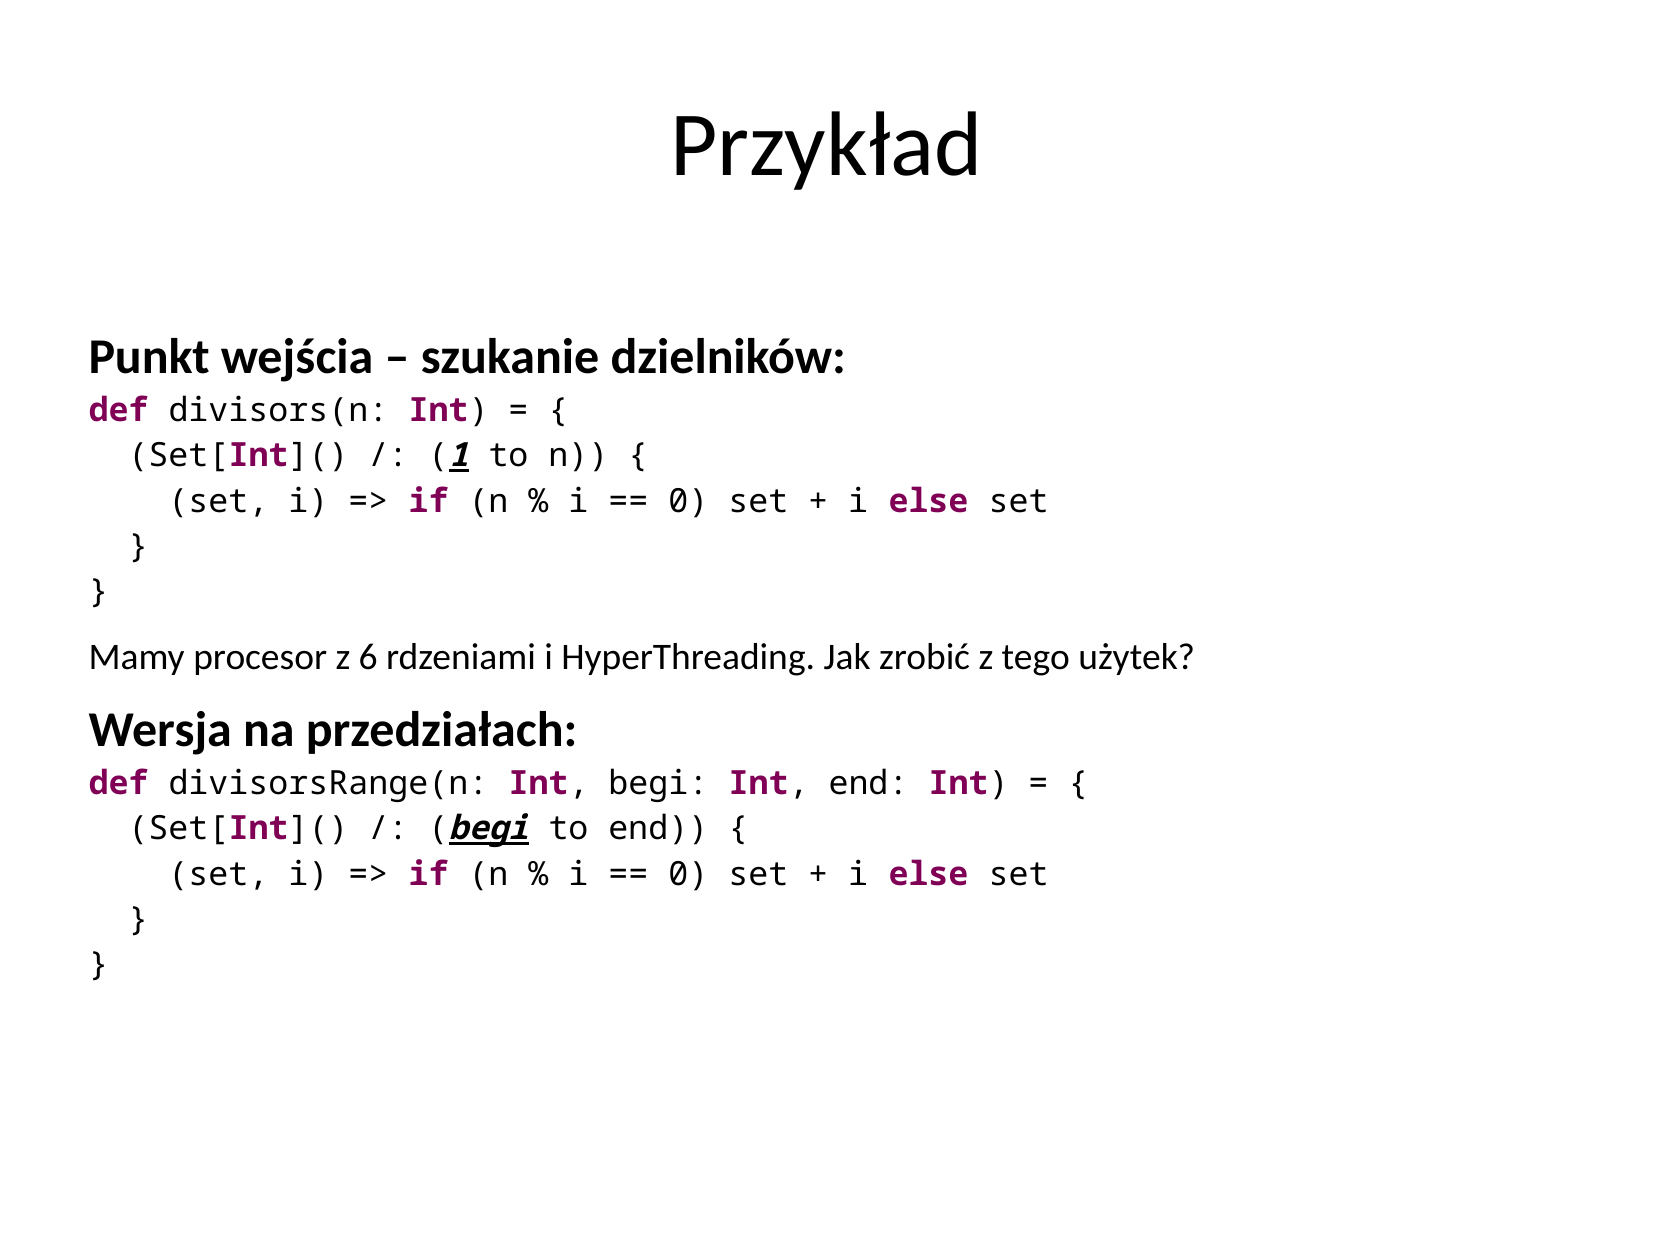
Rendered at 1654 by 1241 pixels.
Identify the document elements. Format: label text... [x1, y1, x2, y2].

list Punkt wejścia – szukanie dzielników: def divisors(n: Int) = { (Set[Int]() /: (1 to n)) { (set, i) => if (n % i == 0) set + i else set } } Mamy procesor z 6 rdzeniami i HyperThreading. Jak zrobić z tego użytek? Wersja na przedziałach: def divisorsRange(n: Int, begi: Int, end: Int) = { (Set[Int]() /: (begi to end)) { (set, i) => if (n % i == 0) set + i else set } } [88, 336, 1577, 1140]
title Przykład [82, 56, 1571, 250]
